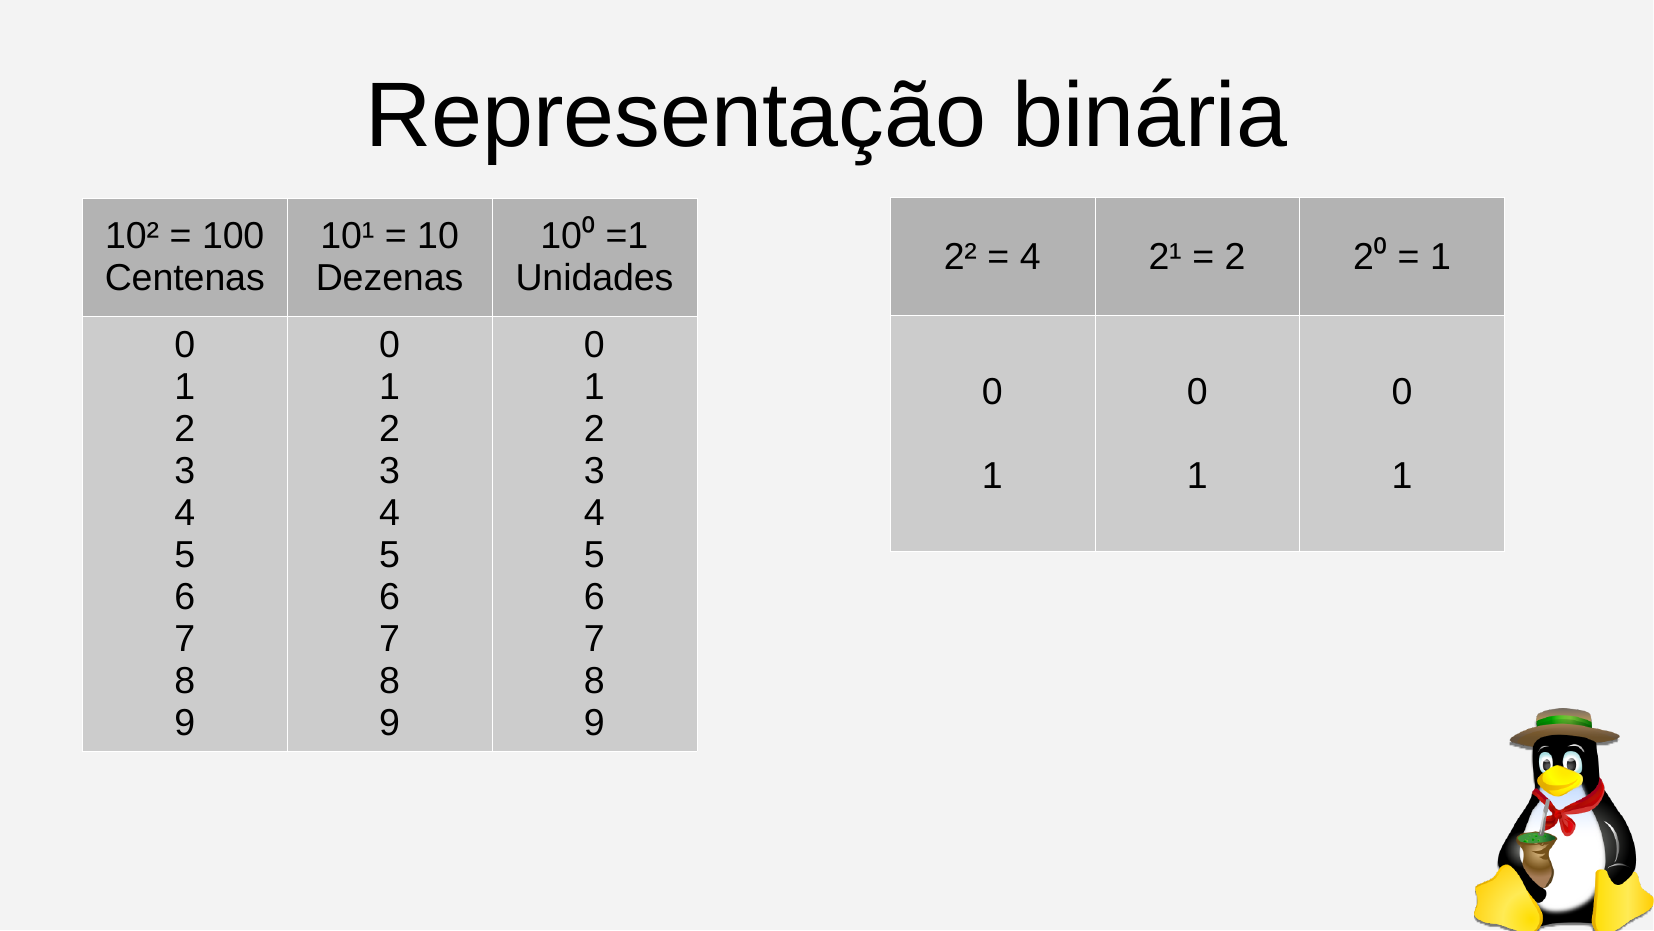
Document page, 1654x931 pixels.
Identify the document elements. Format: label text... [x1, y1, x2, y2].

picture [1474, 708, 1654, 931]
table_cell 0 1 2 3 4 5 6 7 8 9 [83, 317, 287, 751]
title Representação binária [82, 37, 1571, 193]
table_header 2⁰ = 1 [1300, 198, 1504, 315]
table_cell 0 1 [1300, 316, 1504, 551]
table_cell 0 1 2 3 4 5 6 7 8 9 [493, 317, 697, 751]
table_cell 0 1 [1096, 316, 1299, 551]
table_header 2¹ = 2 [1096, 198, 1299, 315]
table_header 2² = 4 [891, 198, 1095, 315]
table_cell 0 1 [891, 316, 1095, 551]
table_header 10² = 100 Centenas [83, 199, 287, 316]
table_cell 0 1 2 3 4 5 6 7 8 9 [288, 317, 492, 751]
table_header 10¹ = 10 Dezenas [288, 199, 492, 316]
table_header 10⁰ =1 Unidades [493, 199, 697, 316]
